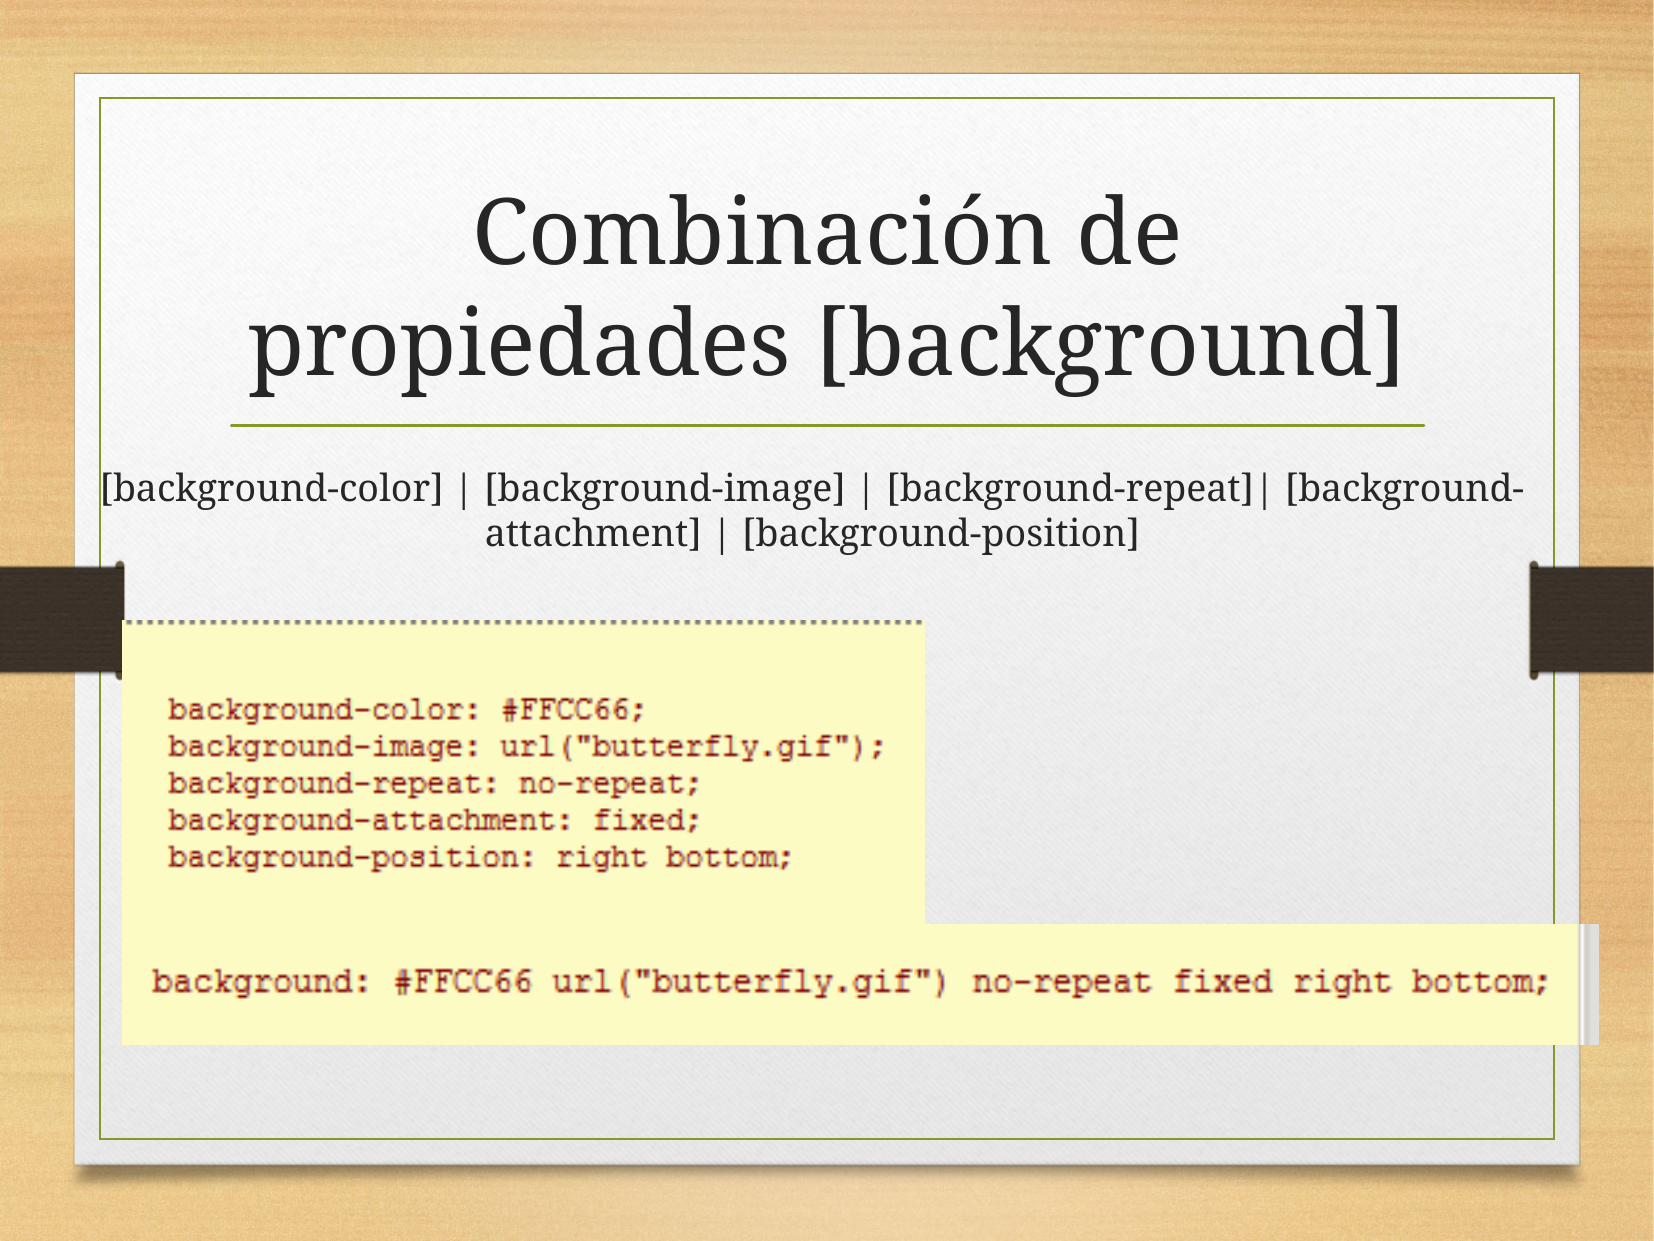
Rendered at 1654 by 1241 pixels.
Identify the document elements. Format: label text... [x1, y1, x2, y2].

picture [122, 620, 1599, 1045]
title [background-color] | [background-image] | [background-repeat]| [background-attachment] | [background-position] [68, 405, 1557, 613]
title Combinación de propiedades [background] [212, 165, 1443, 402]
